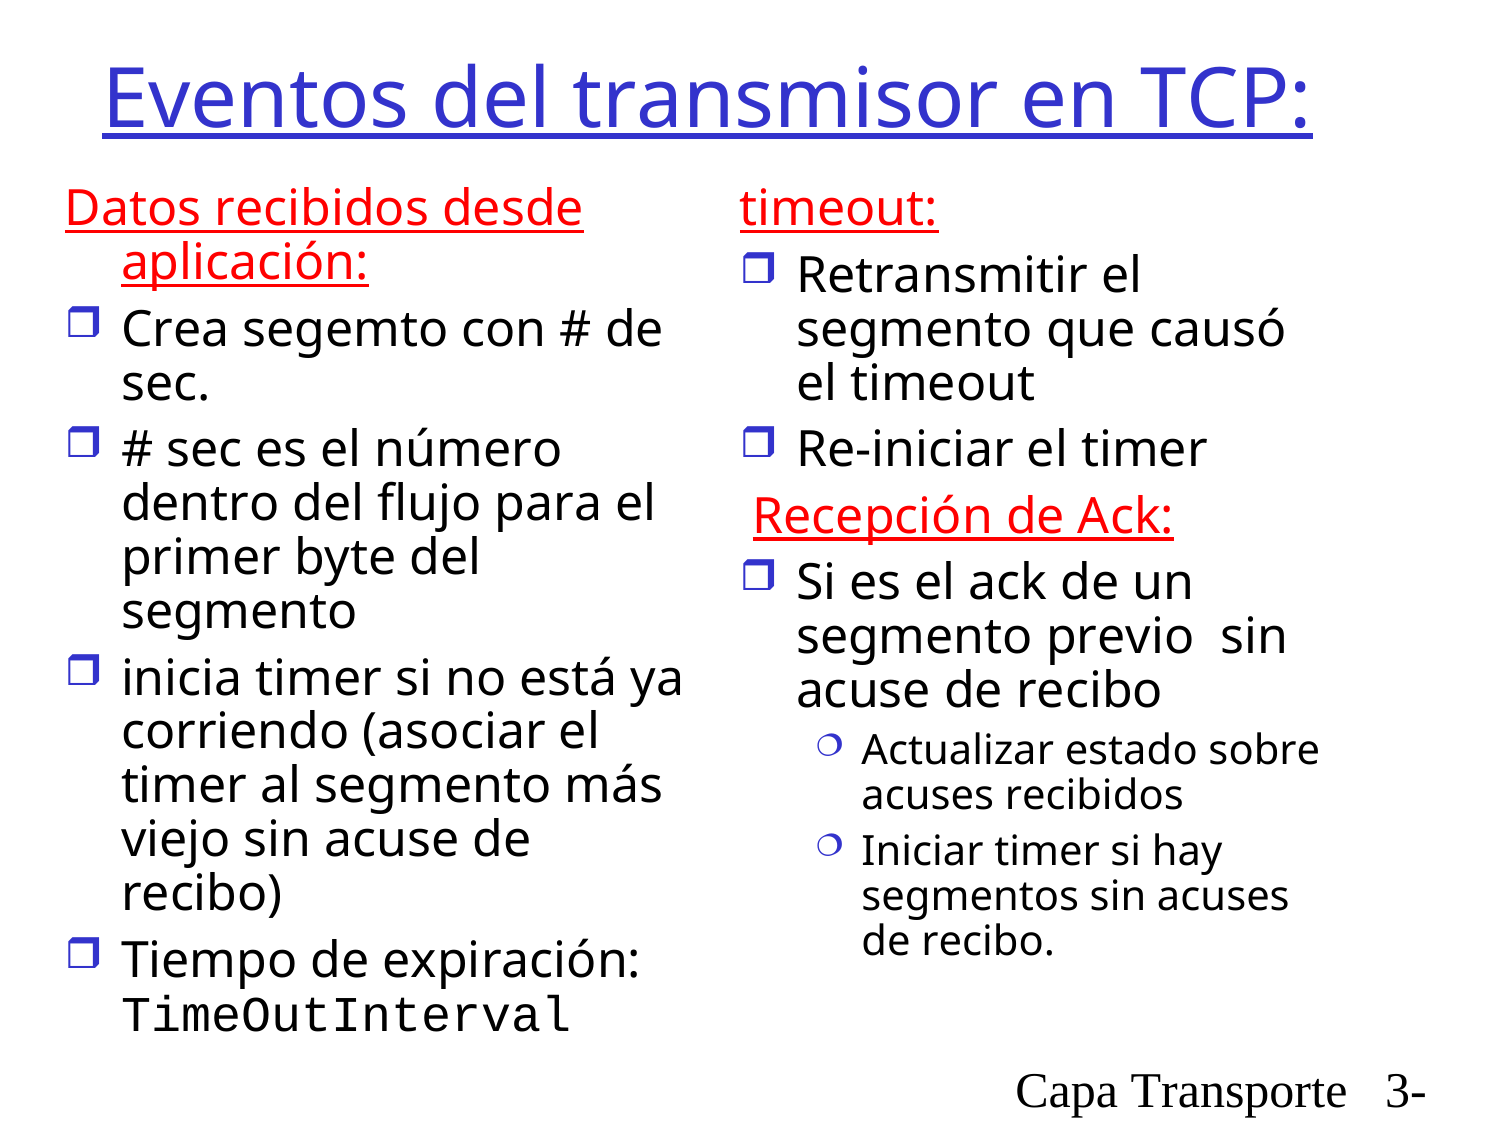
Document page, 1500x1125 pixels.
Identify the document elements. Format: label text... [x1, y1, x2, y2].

list timeout: Retransmitir el segmento que causó el timeout Re-iniciar el timer Recepción de Ack: Si es el ack de un segmento previo sin acuse de recibo Actualizar estado sobre acuses recibidos Iniciar timer si hay segmentos sin acuses de recibo. [724, 174, 1350, 1013]
title Eventos del transmisor en TCP: [87, 0, 1426, 188]
list Datos recibidos desde aplicación: Crea segemto con # de sec. # sec es el número dentro del flujo para el primer byte del segmento inicia timer si no está ya corriendo (asociar el timer al segmento más viejo sin acuse de recibo) Tiempo de expiración: TimeOutInterval [50, 174, 713, 1063]
